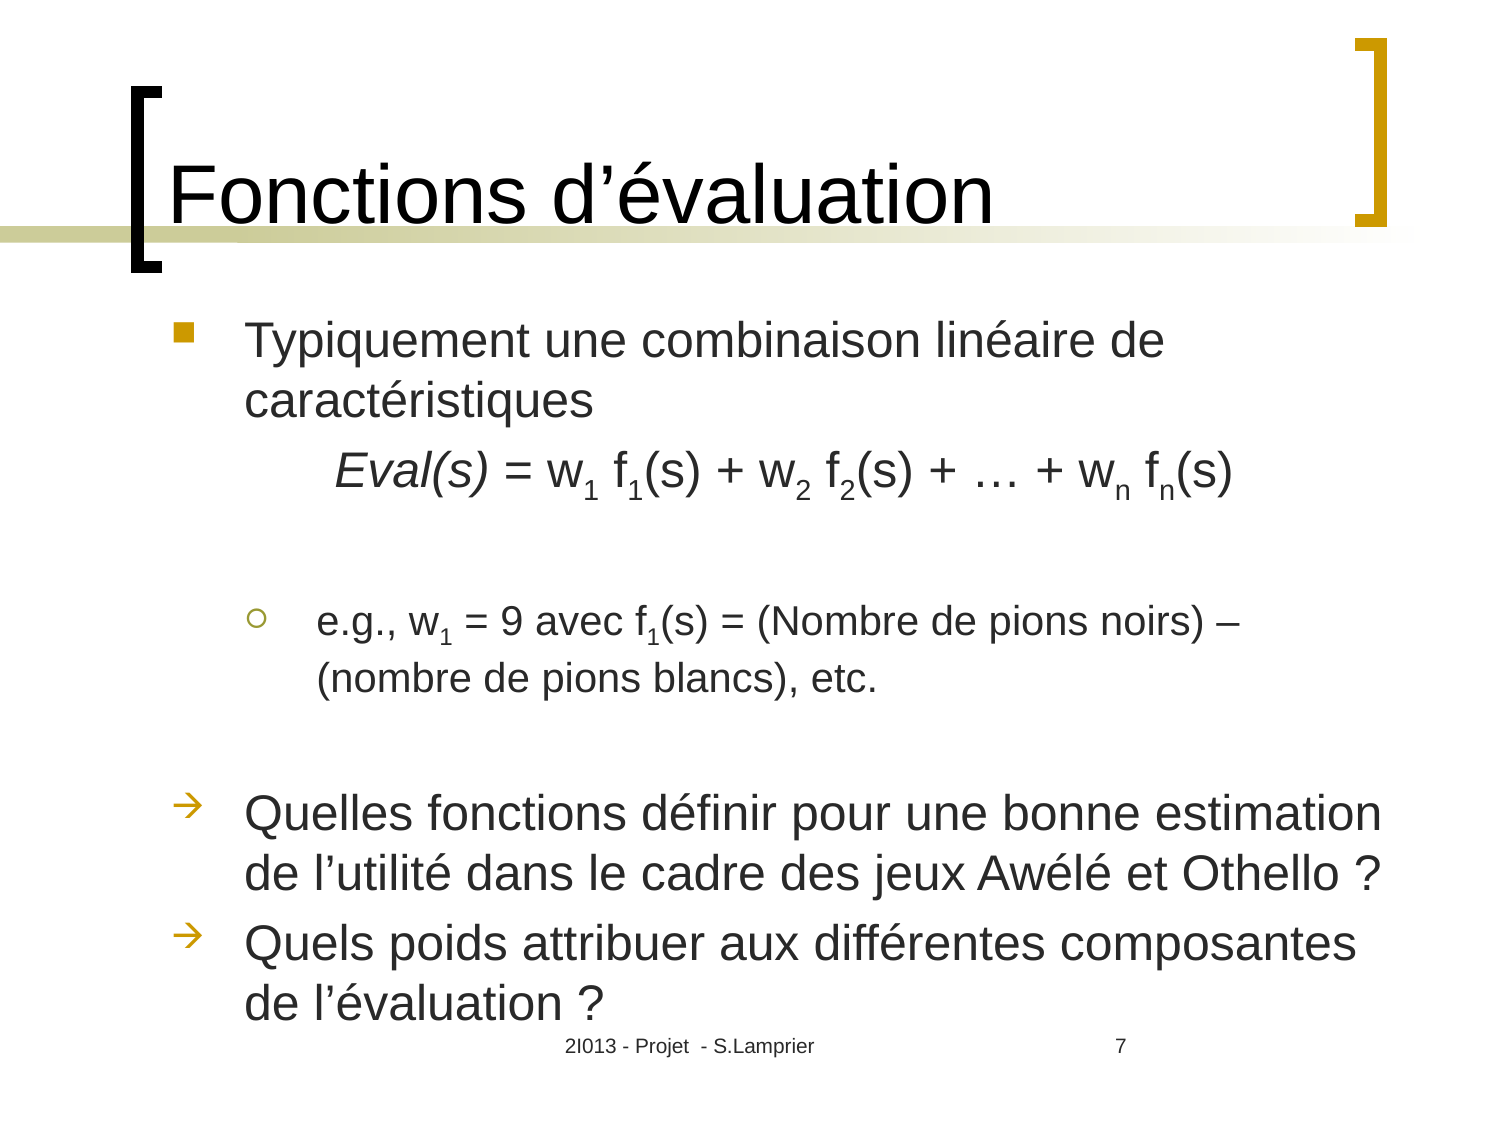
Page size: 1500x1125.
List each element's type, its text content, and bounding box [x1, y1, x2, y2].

footer 2I013 - Projet - S.Lamprier [549, 1025, 1025, 1100]
title Fonctions d’évaluation [152, 15, 1328, 248]
slide_number <numéro> [1100, 1025, 1413, 1100]
list Typiquement une combinaison linéaire de caractéristiques Eval(s) = w1 f1(s) + w2 f2(s) + … + wn fn(s) e.g., w1 = 9 avec f1(s) = (Nombre de pions noirs) – (nombre de pions blancs), etc. Quelles fonctions définir pour une bonne estimation de l’utilité dans le cadre des jeux Awélé et Othello ? Quels poids attribuer aux différentes composantes de l’évaluation ? [155, 299, 1413, 1000]
